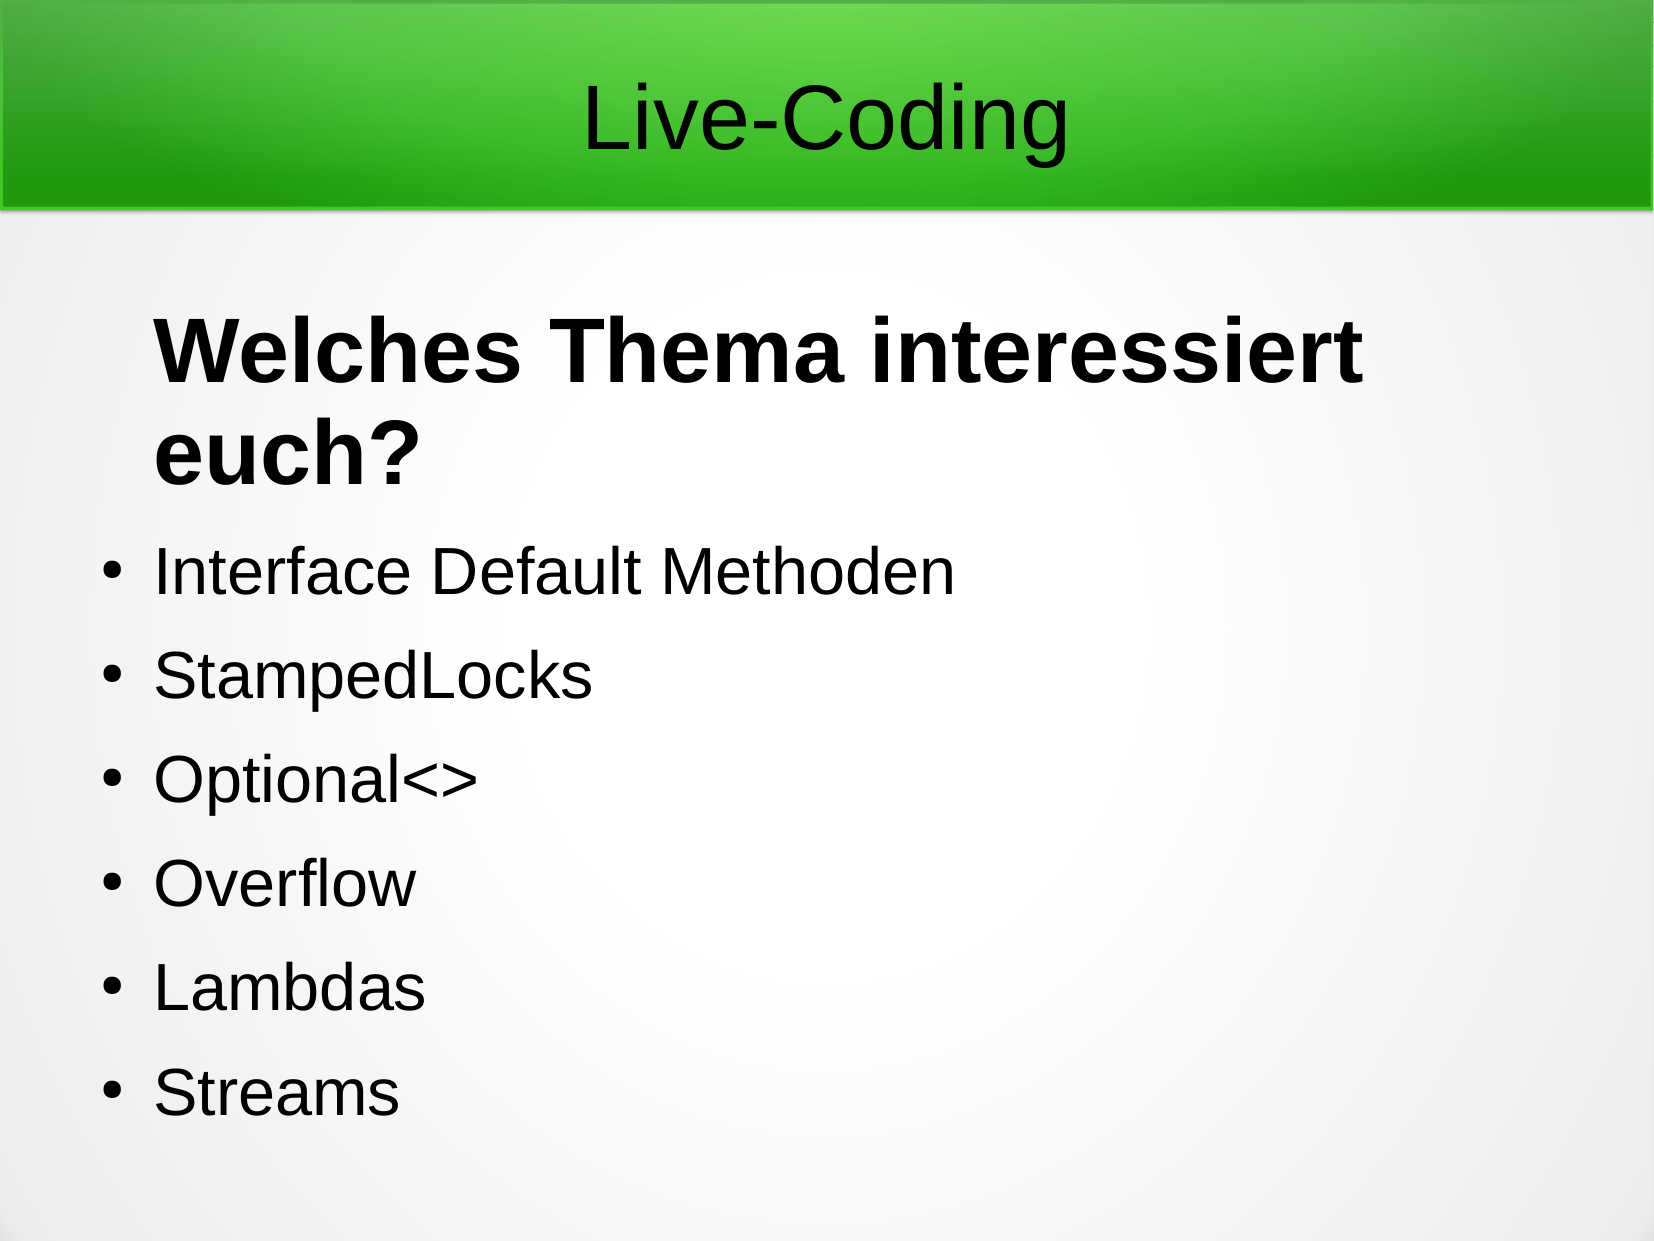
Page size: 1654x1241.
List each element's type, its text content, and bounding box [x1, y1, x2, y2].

title Live-Coding [82, 47, 1571, 189]
list Welches Thema interessiert euch? Interface Default Methoden StampedLocks Optional<> Overflow Lambdas Streams [82, 299, 1571, 1134]
